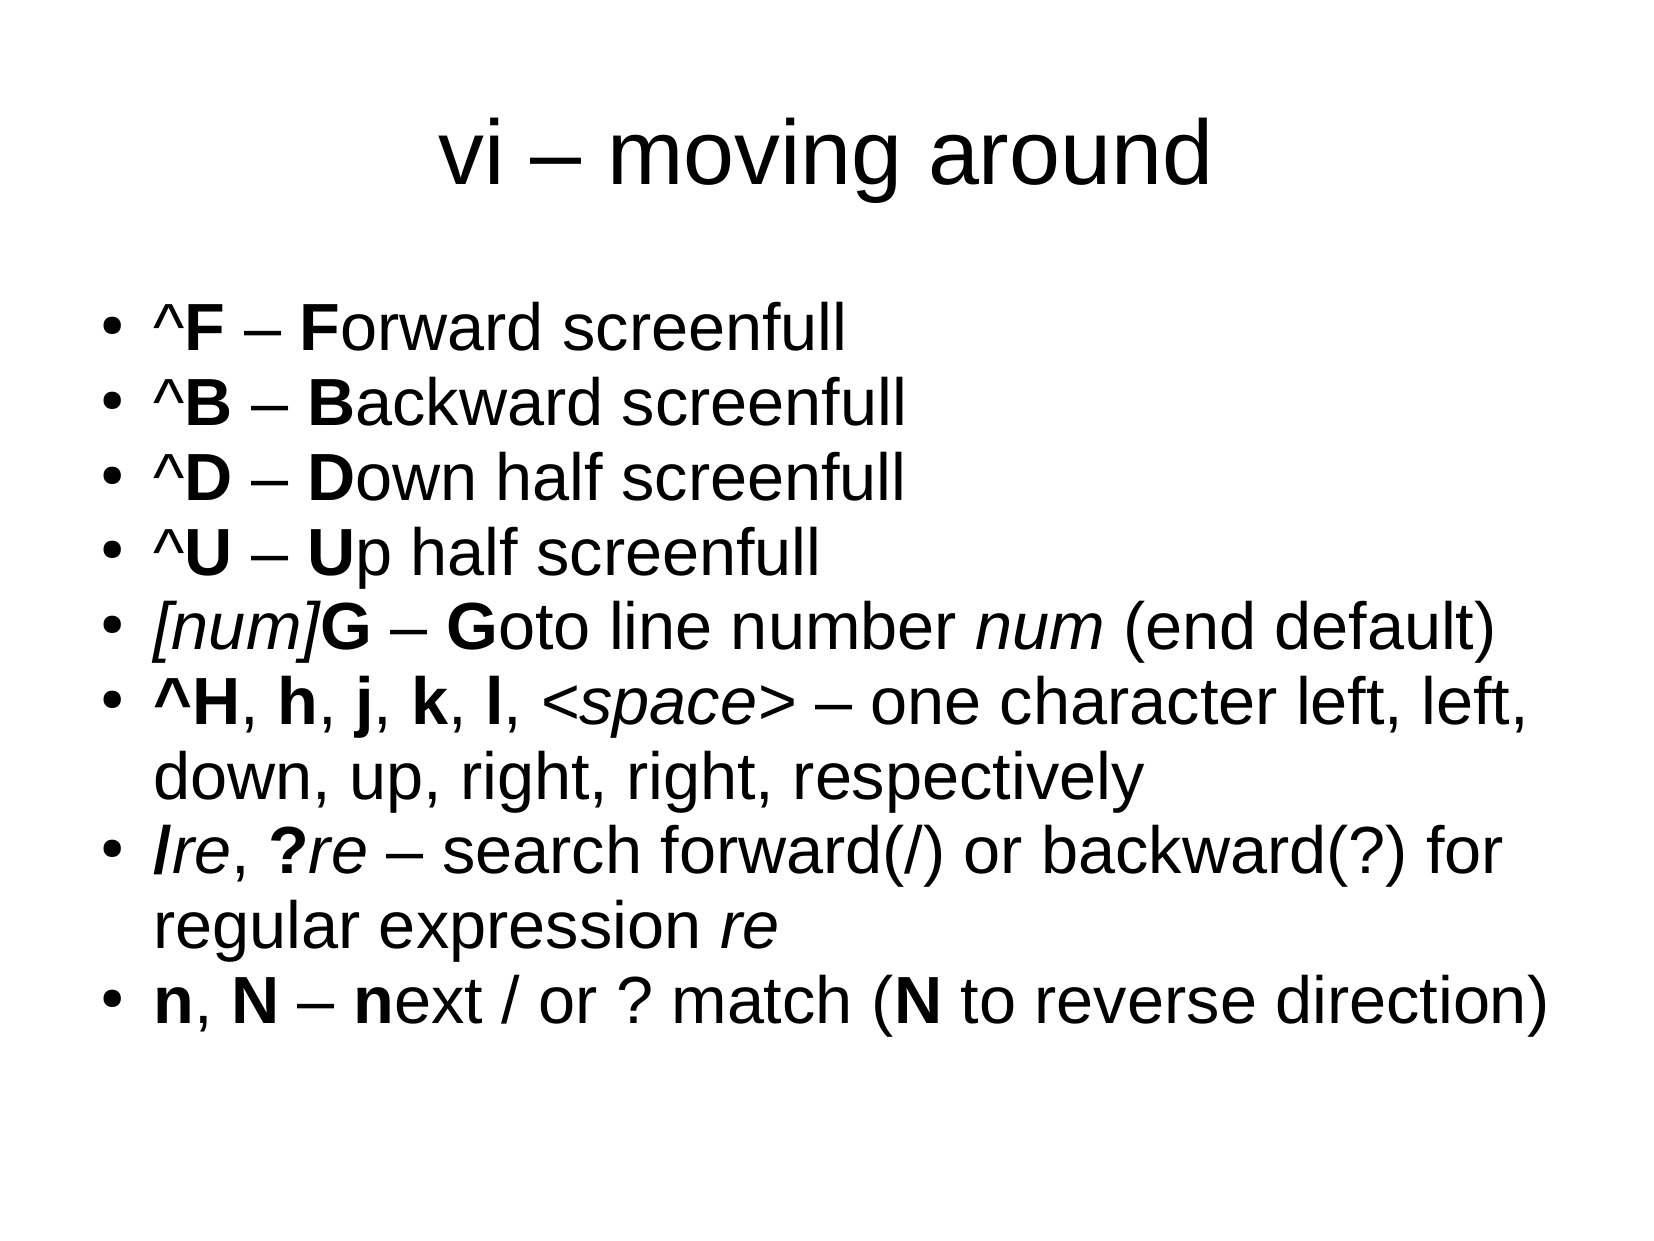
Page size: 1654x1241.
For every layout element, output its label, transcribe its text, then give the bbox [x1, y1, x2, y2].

title vi – moving around [82, 56, 1571, 250]
list ^F – Forward screenfull ^B – Backward screenfull ^D – Down half screenfull ^U – Up half screenfull [num]G – Goto line number num (end default) ^H, h, j, k, l, <space> – one character left, left, down, up, right, right, respectively /re, ?re – search forward(/) or backward(?) for regular expression re n, N – next / or ? match (N to reverse direction) [82, 290, 1571, 1094]
